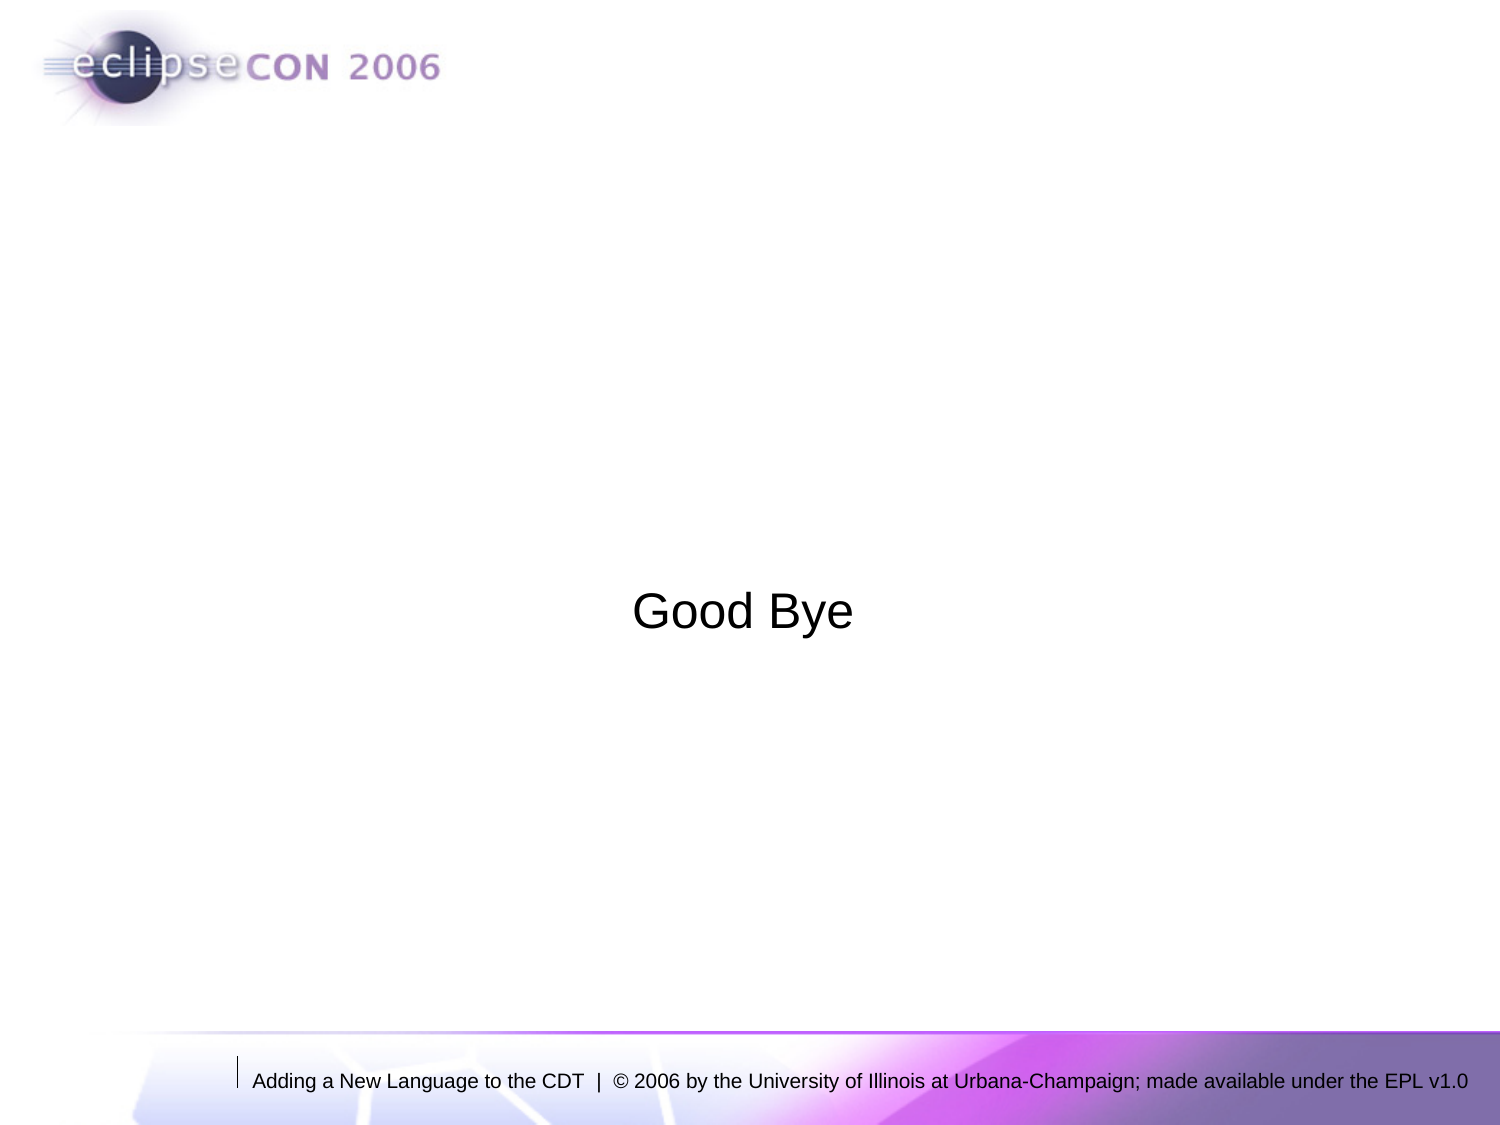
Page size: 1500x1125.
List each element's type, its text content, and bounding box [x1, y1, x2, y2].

subtitle Good Bye [108, 291, 1378, 932]
picture [31, 10, 1040, 126]
picture [0, 1031, 1500, 1125]
